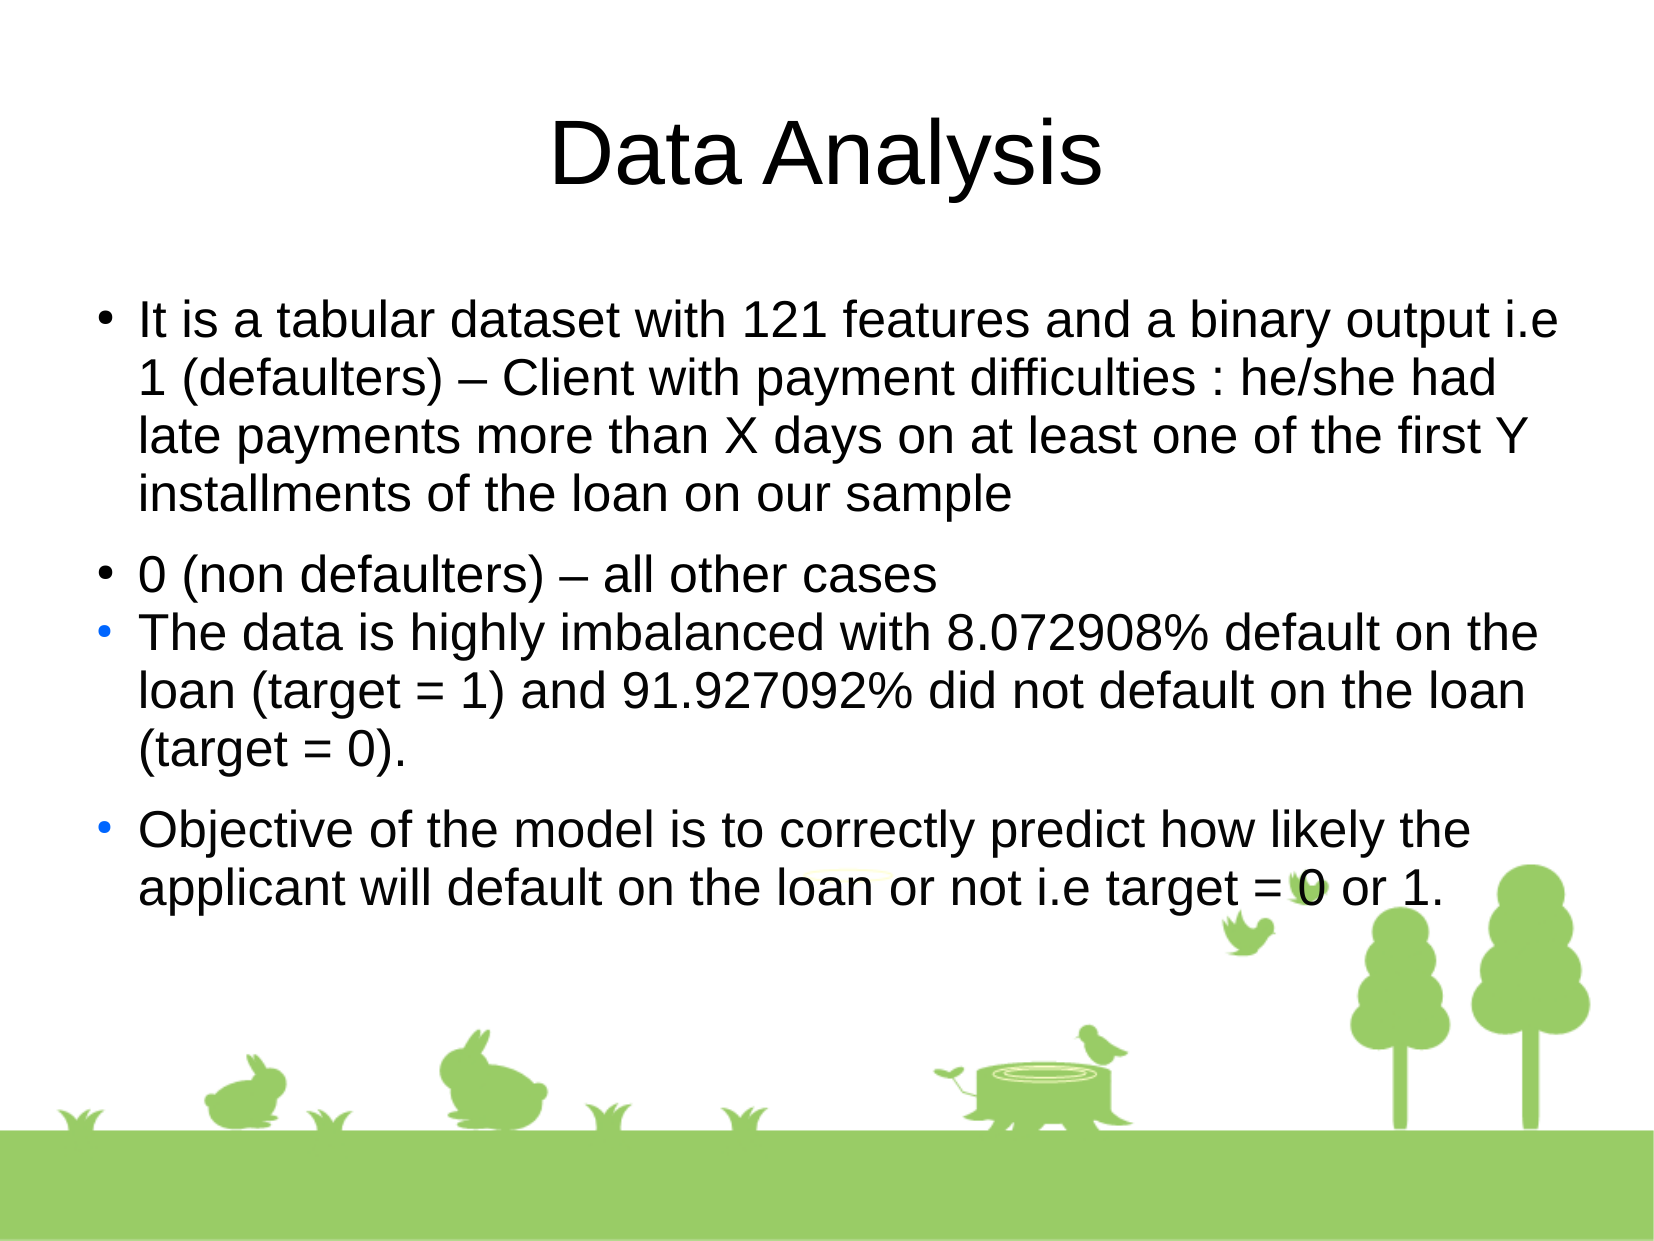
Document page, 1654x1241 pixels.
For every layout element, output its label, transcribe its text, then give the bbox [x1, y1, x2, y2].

title Data Analysis [82, 49, 1571, 257]
list It is a tabular dataset with 121 features and a binary output i.e 1 (defaulters) – Client with payment difficulties : he/she had late payments more than X days on at least one of the first Y installments of the loan on our sample 0 (non defaulters) – all other cases The data is highly imbalanced with 8.072908% default on the loan (target = 1) and 91.927092% did not default on the loan (target = 0). Objective of the model is to correctly predict how likely the applicant will default on the loan or not i.e target = 0 or 1. [82, 290, 1571, 1010]
picture [0, 0, 1654, 1241]
